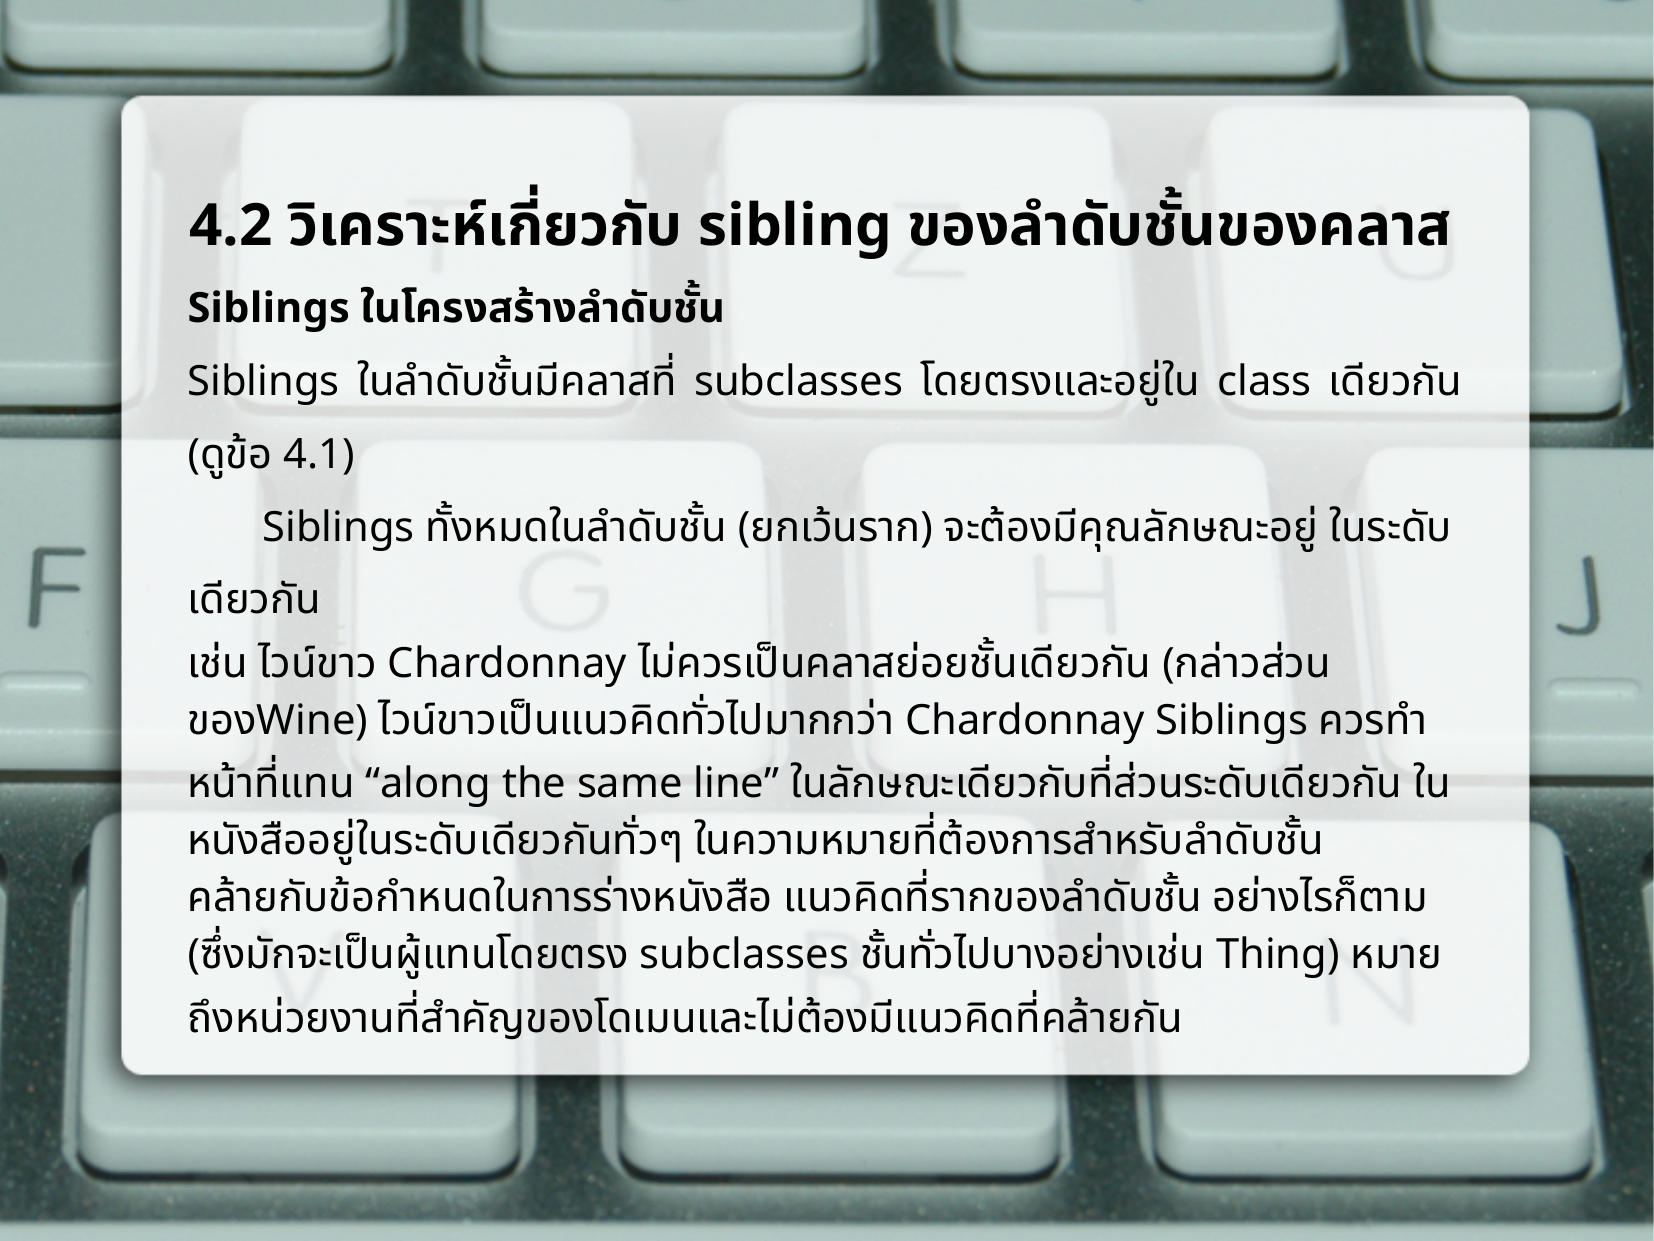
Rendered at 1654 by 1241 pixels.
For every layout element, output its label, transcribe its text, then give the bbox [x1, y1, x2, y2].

picture [0, 0, 1654, 1241]
title 4.2 วิเคราะห์เกี่ยวกับ sibling ของลำดับชั้นของคลาส [135, 125, 1506, 318]
subtitle Siblings ในโครงสร้างลำดับชั้น Siblings ในลำดับชั้นมีคลาสที่ subclasses โดยตรงและอยู่ใน class เดียวกัน (ดูข้อ 4.1) Siblings ทั้งหมดในลำดับชั้น (ยกเว้นราก) จะต้องมีคุณลักษณะอยู่ ในระดับเดียวกัน เช่น ไวน์ขาว Chardonnay ไม่ควรเป็นคลาสย่อยชั้นเดียวกัน (กล่าวส่วนของWine) ไวน์ขาวเป็นแนวคิดทั่วไปมากกว่า Chardonnay Siblings ควรทำหน้าที่แทน “along the same line” ในลักษณะเดียวกับที่ส่วนระดับเดียวกัน ในหนังสืออยู่ในระดับเดียวกันทั่วๆ ในความหมายที่ต้องการสำหรับลำดับชั้น คล้ายกับข้อกำหนดในการร่างหนังสือ แนวคิดที่รากของลำดับชั้น อย่างไรก็ตาม (ซึ่งมักจะเป็นผู้แทนโดยตรง subclasses ชั้นทั่วไปบางอย่างเช่น Thing) หมายถึงหน่วยงานที่สำคัญของโดเมนและไม่ต้องมีแนวคิดที่คล้ายกัน [187, 337, 1463, 976]
